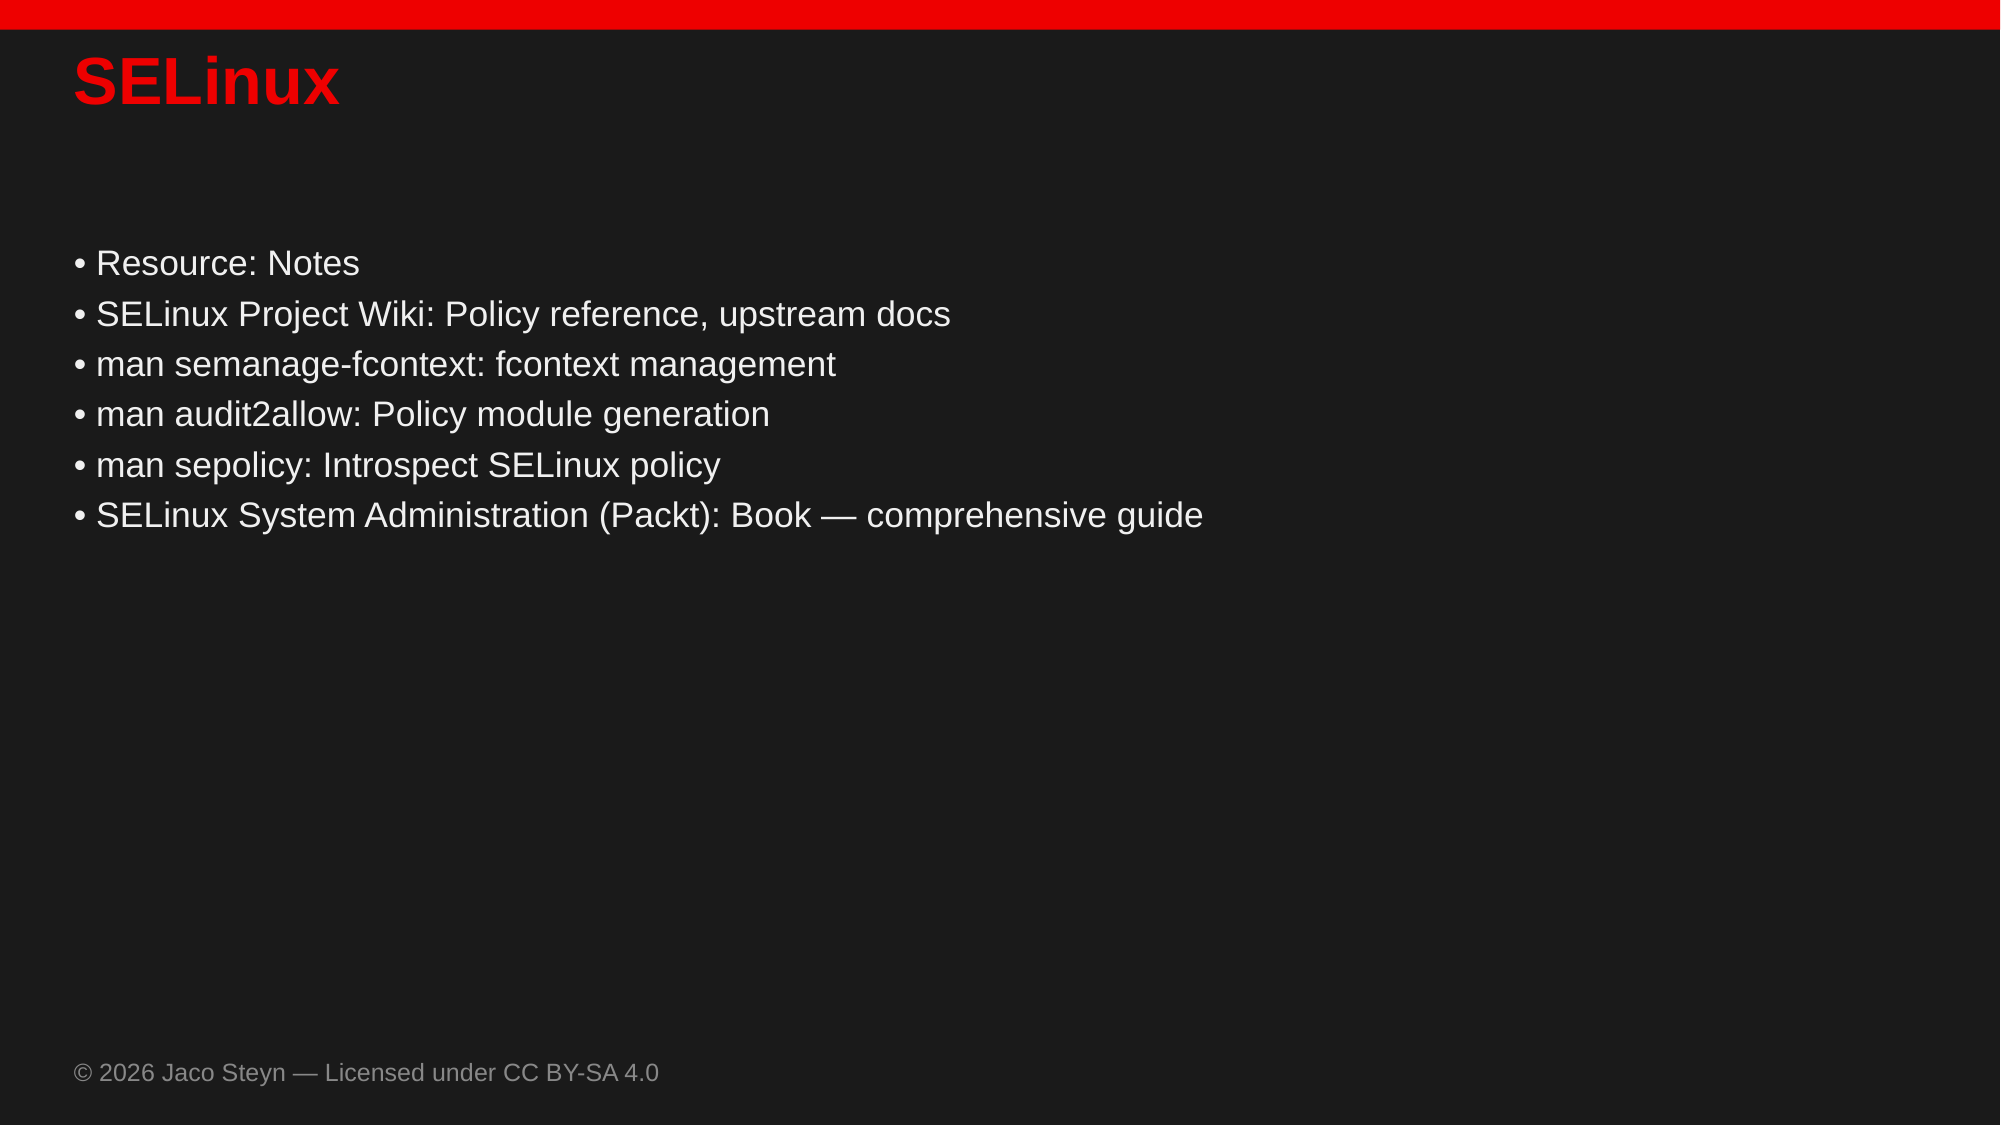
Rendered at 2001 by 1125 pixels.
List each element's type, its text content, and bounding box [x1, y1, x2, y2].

text_box © 2026 Jaco Steyn — Licensed under CC BY-SA 4.0 [59, 1051, 1942, 1093]
text_box SELinux [59, 36, 1942, 208]
text_box [0, 0, 2001, 30]
text_box • Resource: Notes • SELinux Project Wiki: Policy reference, upstream docs • man semanage-fcontext: fcontext management • man audit2allow: Policy module generation • man sepolicy: Introspect SELinux policy • SELinux System Administration (Packt): Book — comprehensive guide [59, 236, 1942, 1037]
